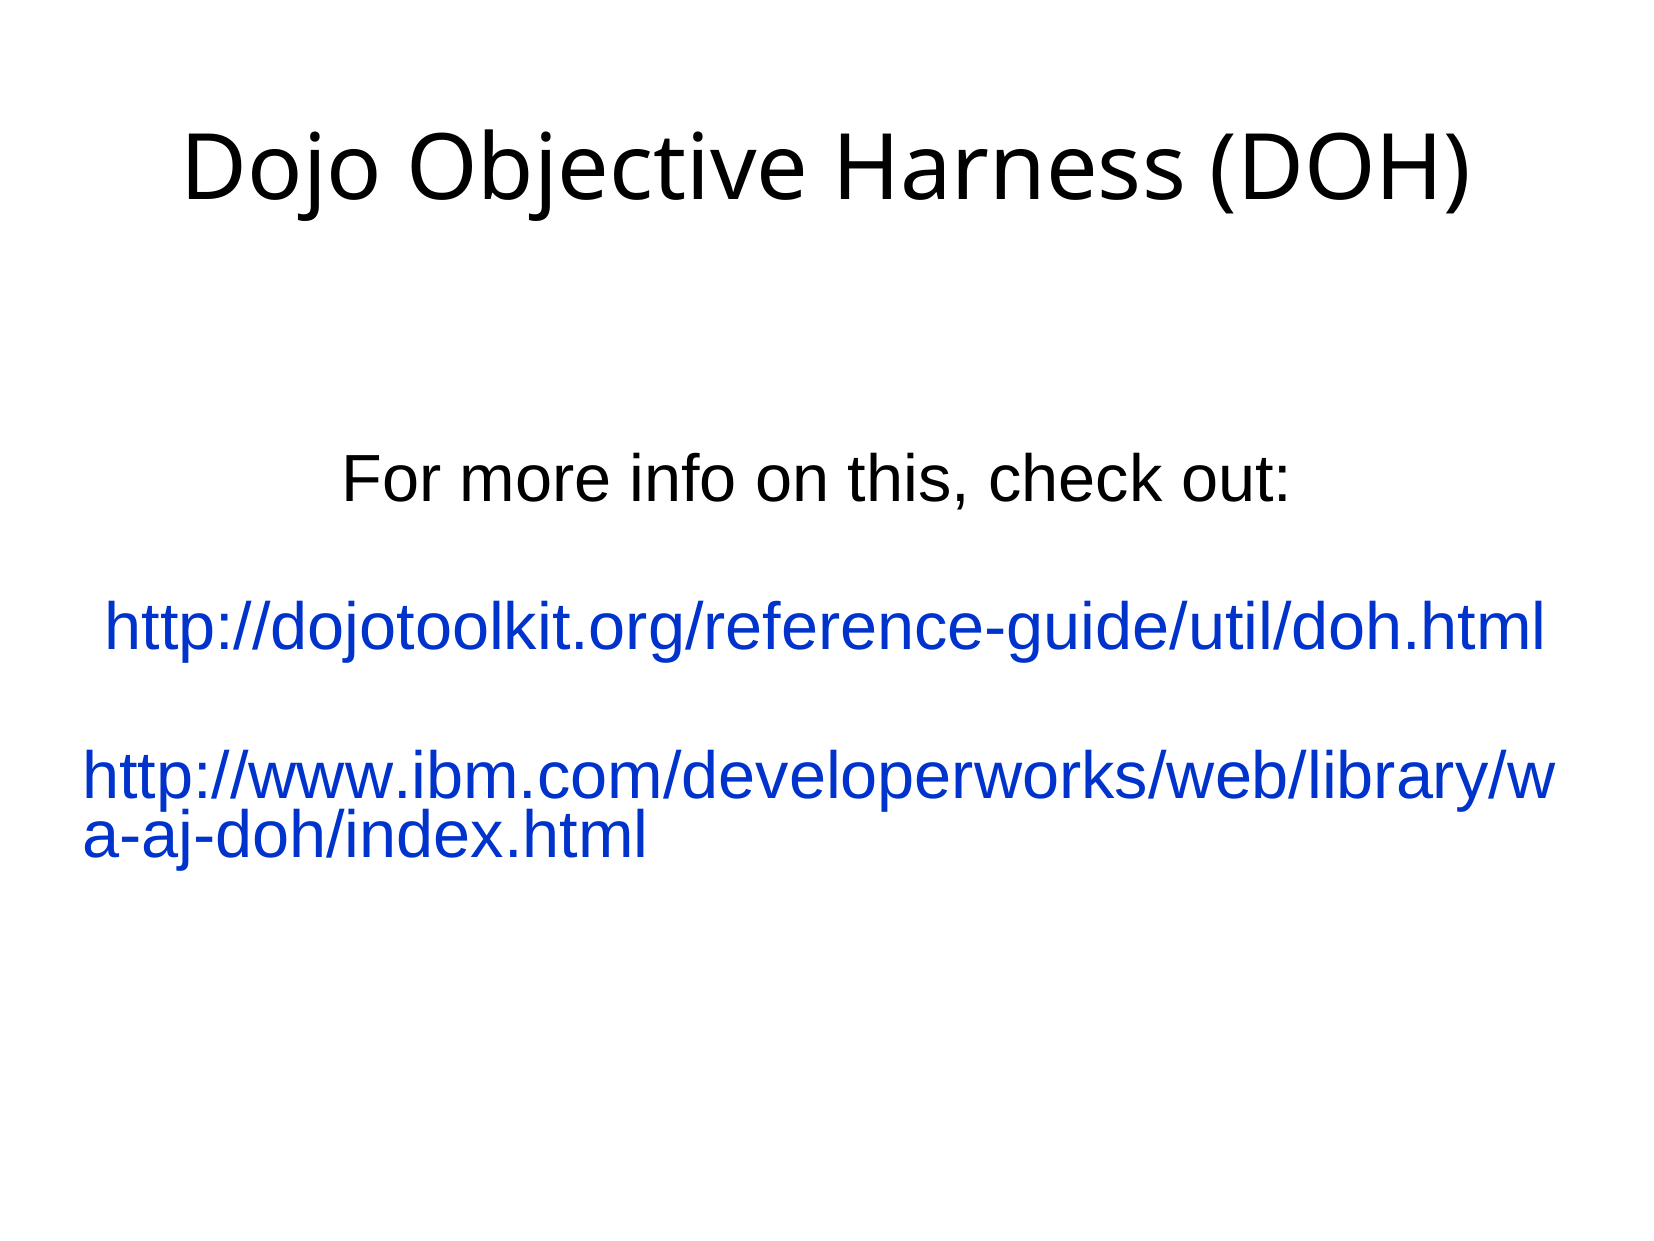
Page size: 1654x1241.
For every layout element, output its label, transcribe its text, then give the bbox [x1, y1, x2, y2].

title Dojo Objective Harness (DOH) [82, 23, 1571, 283]
subtitle For more info on this, check out: http://dojotoolkit.org/reference-guide/util/doh.html http://www.ibm.com/developerworks/web/library/wa-aj-doh/index.html [82, 297, 1571, 1102]
